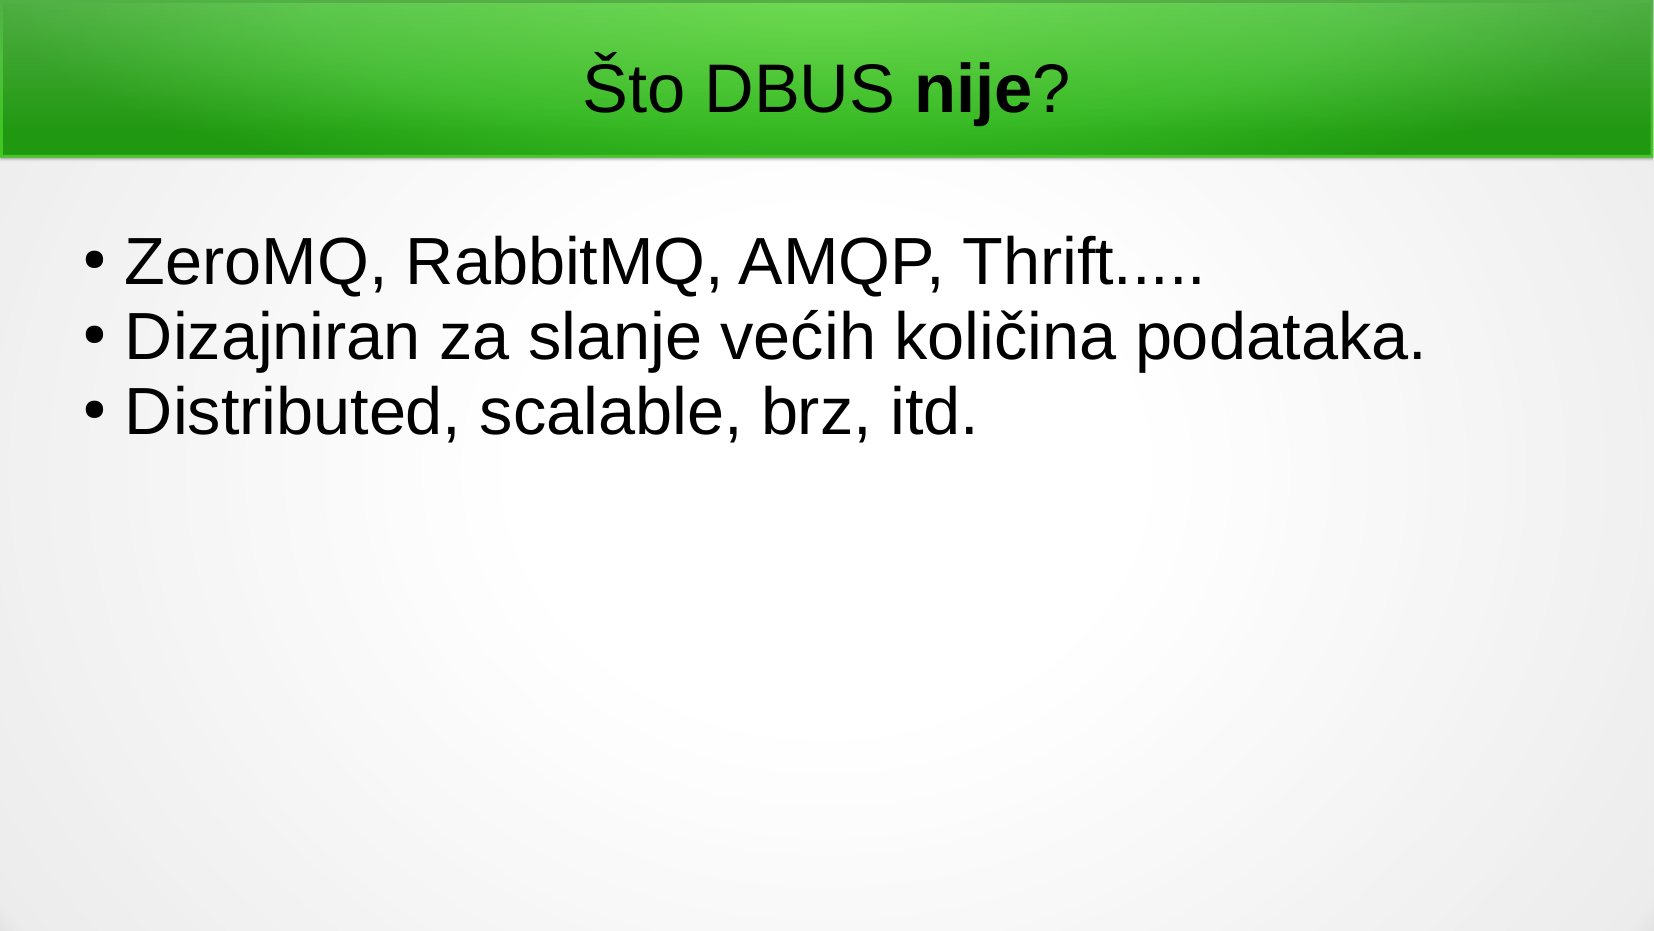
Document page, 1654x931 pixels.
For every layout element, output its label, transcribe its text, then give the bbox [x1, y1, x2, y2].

title Što DBUS nije? [82, 35, 1571, 142]
subtitle ZeroMQ, RabbitMQ, AMQP, Thrift..... Dizajniran za slanje većih količina podataka. Distributed, scalable, brz, itd. [82, 224, 1571, 764]
